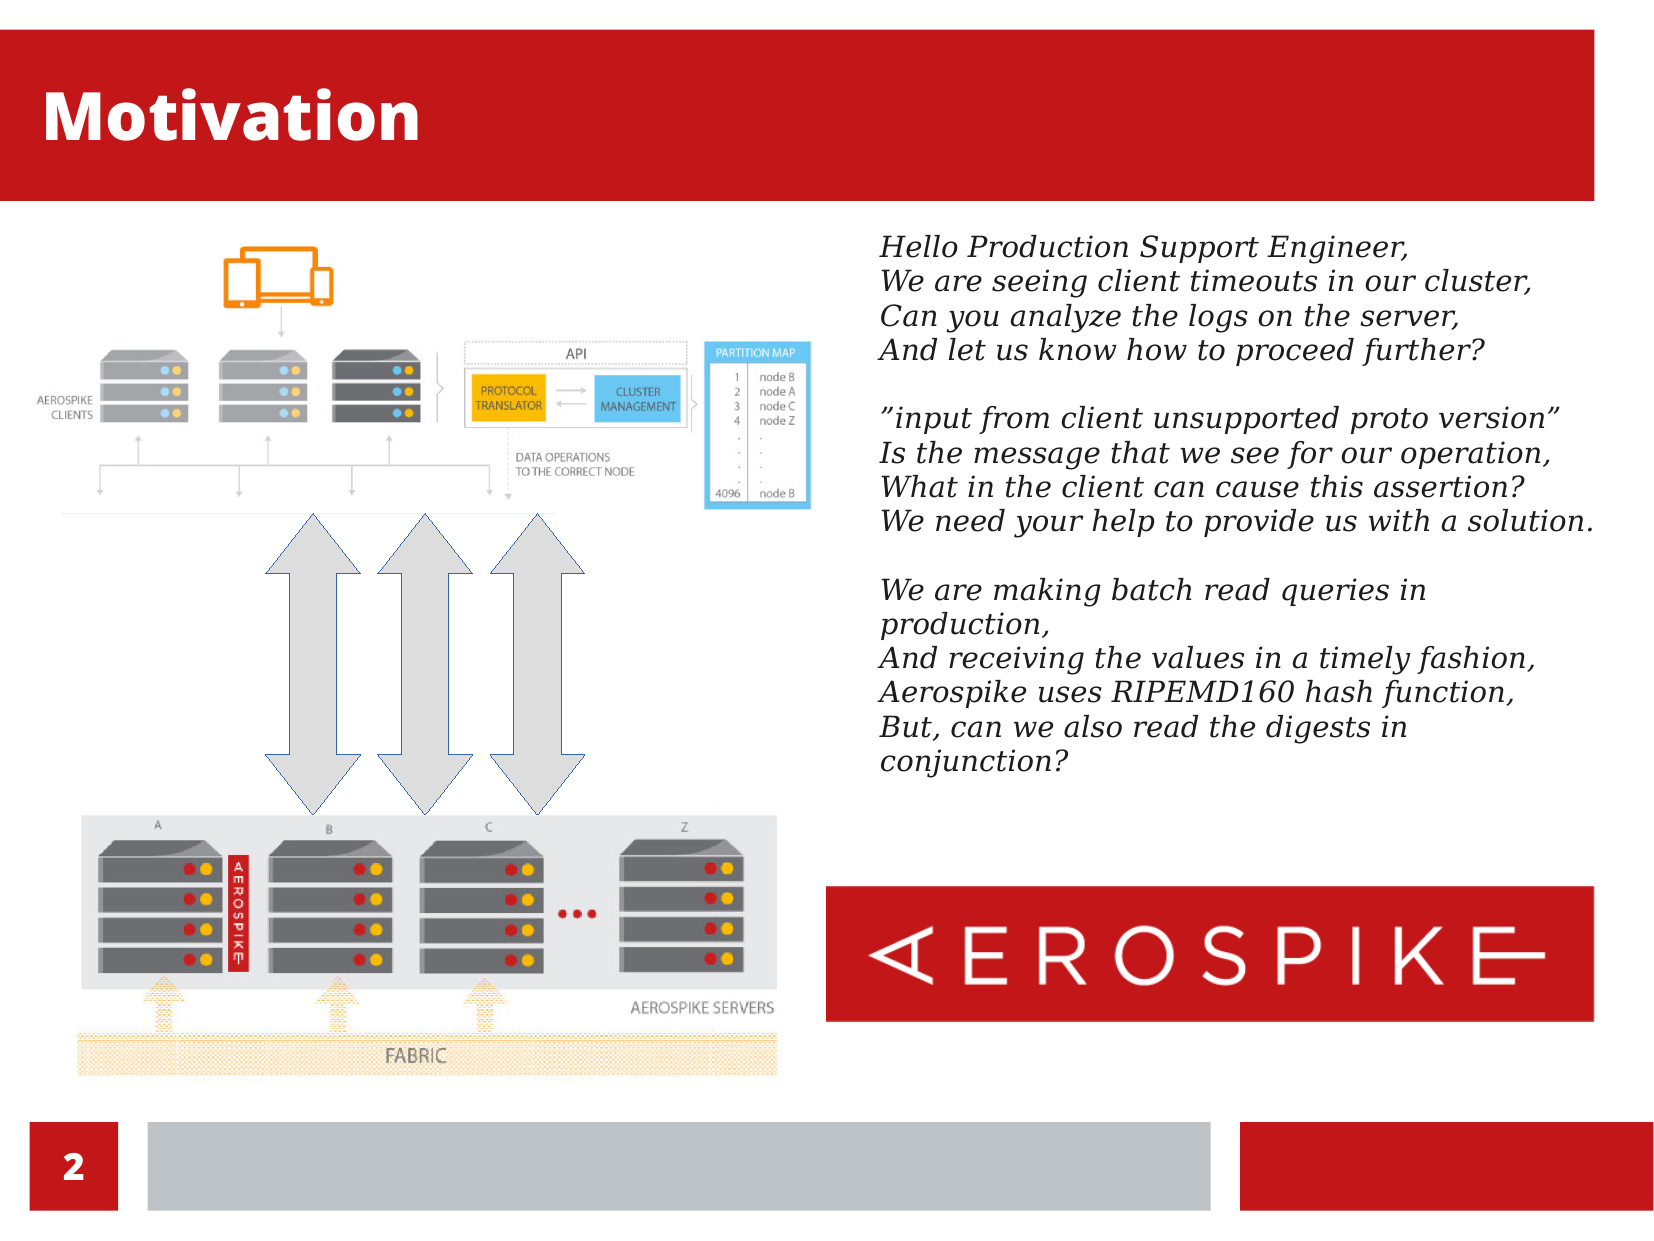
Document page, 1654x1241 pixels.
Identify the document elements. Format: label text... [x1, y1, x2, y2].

text_box [490, 513, 585, 815]
picture [23, 238, 815, 514]
text_box [265, 513, 361, 815]
picture [56, 798, 805, 1093]
title Motivation [41, 59, 1577, 160]
list Hello Production Support Engineer, We are seeing client timeouts in our cluster, Can you analyze the logs on the server, And let us know how to proceed further? ”input from client unsupported proto version” Is the message that we see for our operation, What in the client can cause this assertion? We need your help to provide us with a solution. We are making batch read queries in production, And receiving the values in a timely fashion, Aerospike uses RIPEMD160 hash function, But, can we also read the digests in conjunction? [879, 230, 1607, 798]
picture [826, 886, 1595, 1022]
text_box [377, 513, 473, 815]
